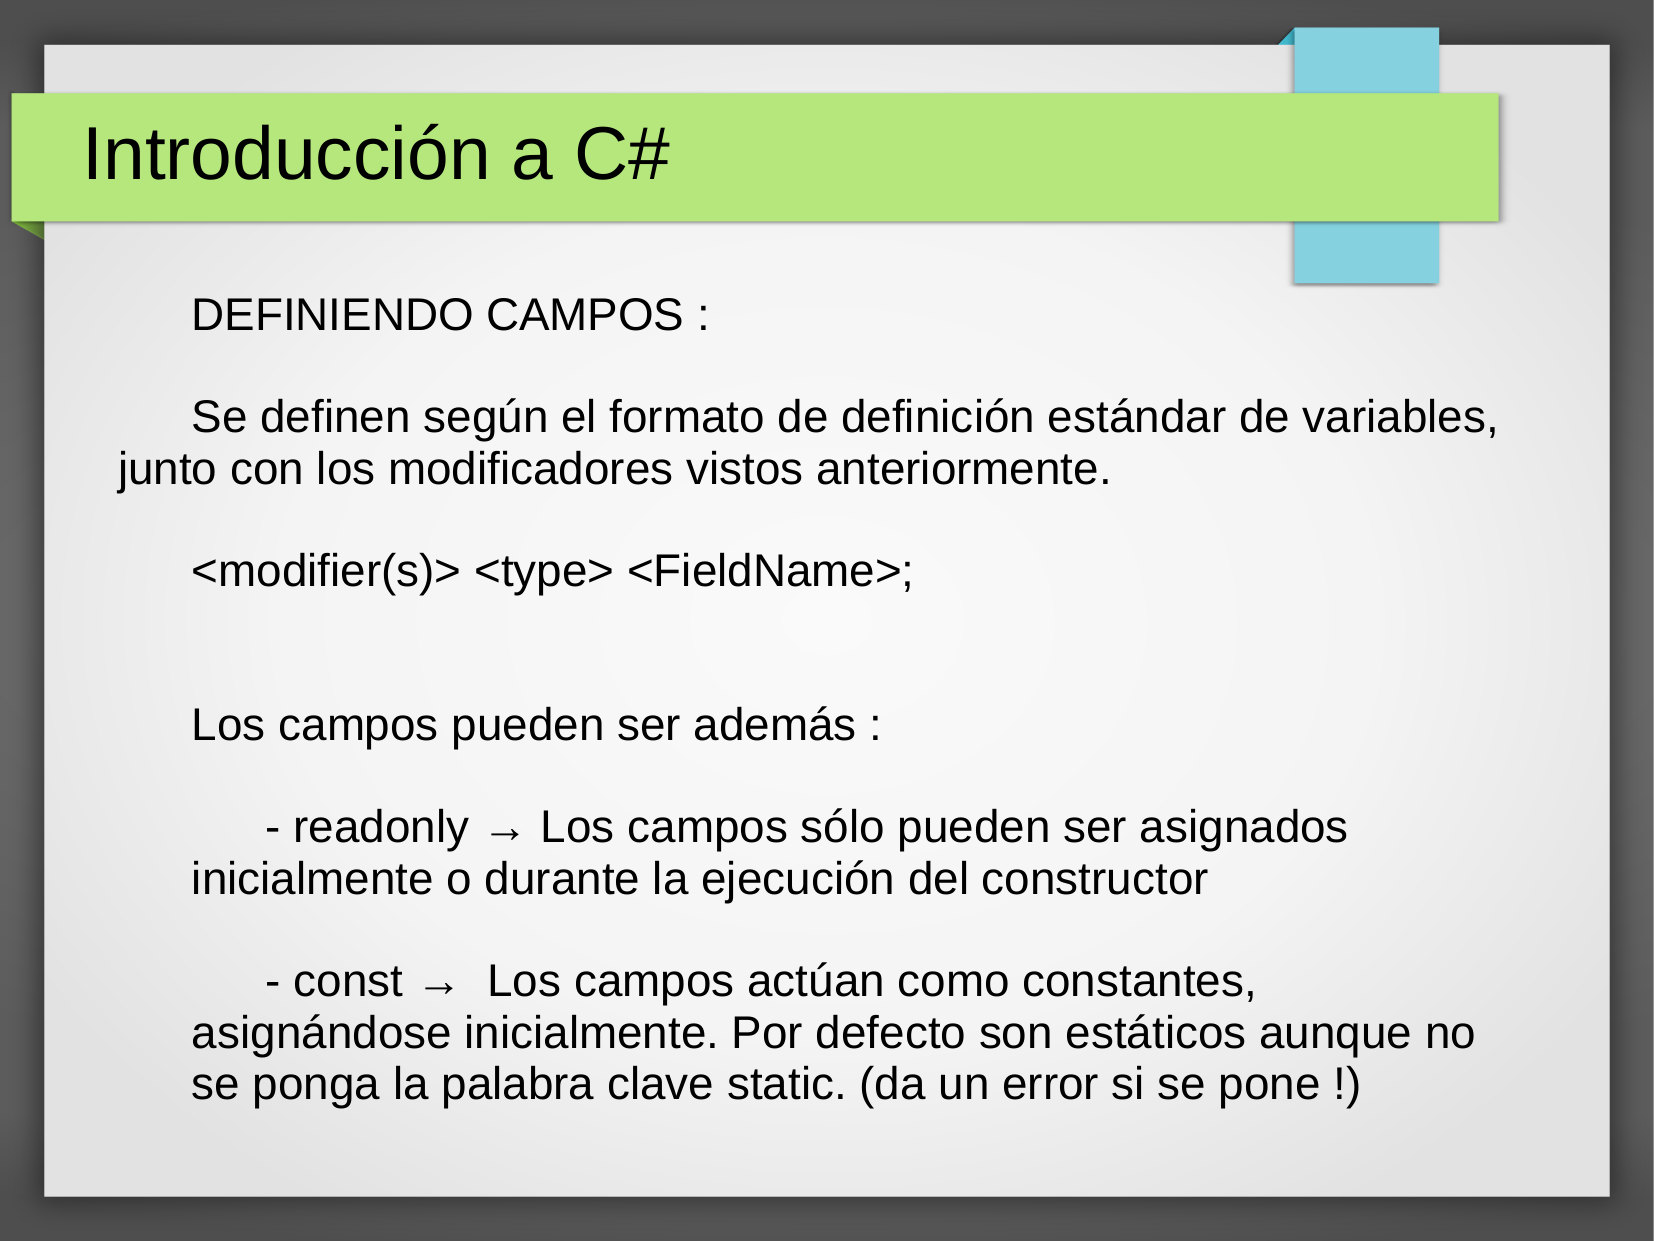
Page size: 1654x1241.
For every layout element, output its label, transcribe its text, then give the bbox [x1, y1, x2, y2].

title Introducción a C# [82, 94, 1264, 213]
title DEFINIENDO CAMPOS : Se definen según el formato de definición estándar de variables, junto con los modificadores vistos anteriormente. <modifier(s)> <type> <FieldName>; Los campos pueden ser además : - readonly → Los campos sólo pueden ser asignados inicialmente o durante la ejecución del constructor - const → Los campos actúan como constantes, asignándose inicialmente. Por defecto son estáticos aunque no se ponga la palabra clave static. (da un error si se pone !) [118, 252, 1527, 1146]
picture [0, 0, 1654, 1241]
